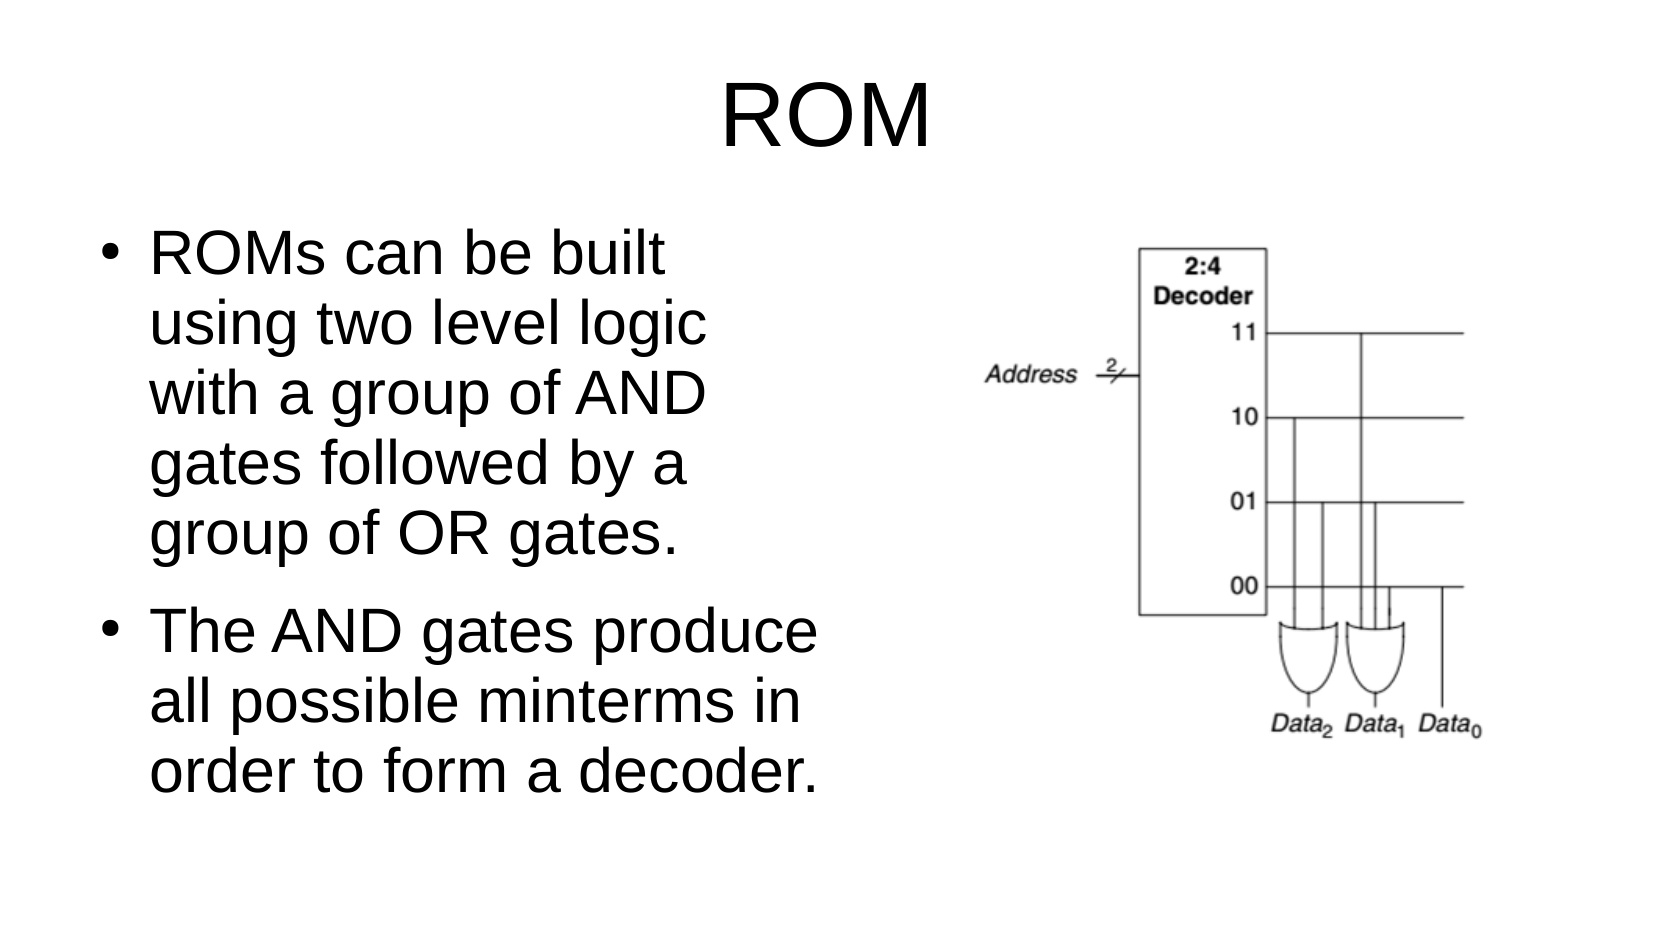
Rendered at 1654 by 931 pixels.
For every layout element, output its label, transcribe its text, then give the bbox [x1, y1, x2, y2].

title ROM [82, 37, 1571, 193]
picture [915, 209, 1575, 771]
list ROMs can be built using two level logic with a group of AND gates followed by a group of OR gates. The AND gates produce all possible minterms in order to form a decoder. [82, 217, 826, 871]
